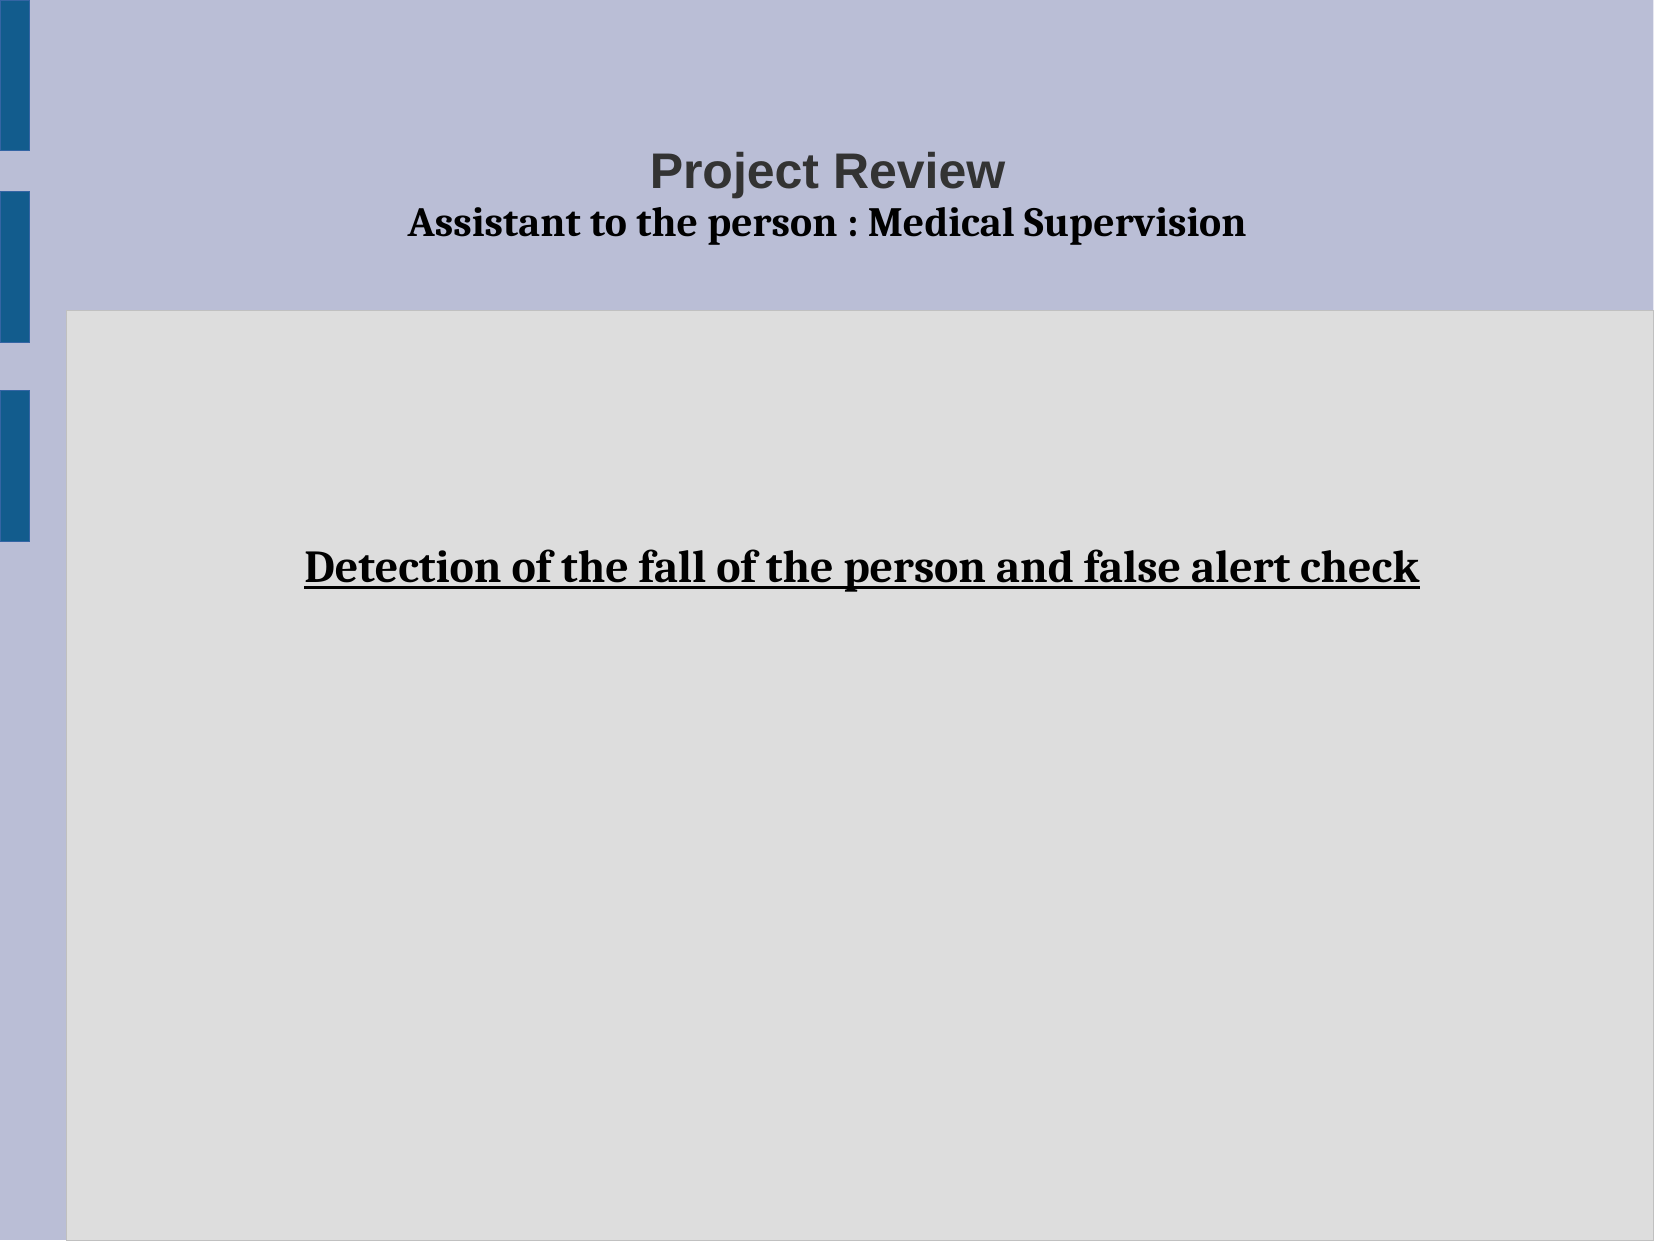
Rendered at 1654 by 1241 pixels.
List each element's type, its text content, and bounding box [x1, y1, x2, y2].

subtitle Detection of the fall of the person and false alert check [224, 354, 1501, 782]
title Project Review Assistant to the person : Medical Supervision [121, 91, 1534, 299]
